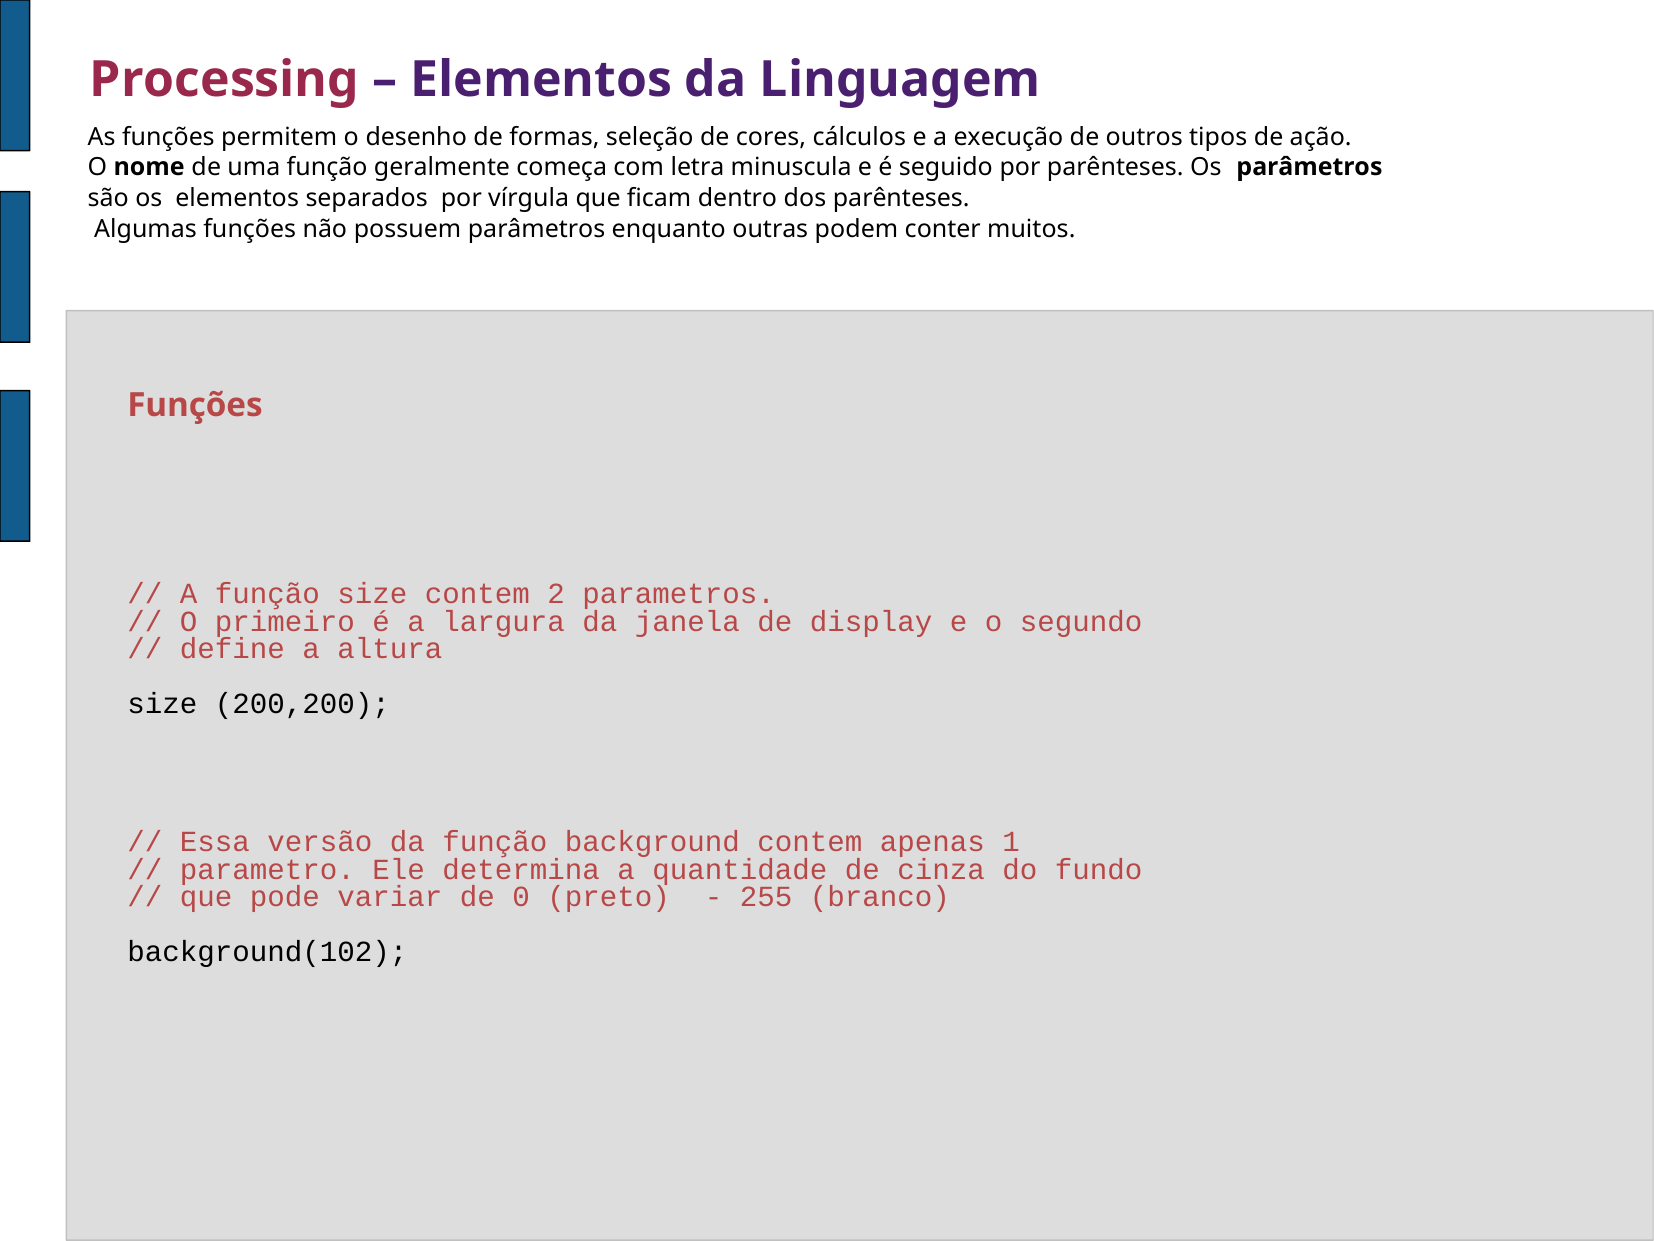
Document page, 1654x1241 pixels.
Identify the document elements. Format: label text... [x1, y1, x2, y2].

text_box As funções permitem o desenho de formas, seleção de cores, cálculos e a execução de outros tipos de ação. O nome de uma função geralmente começa com letra minuscula e é seguido por parênteses. Os parâmetros são os elementos separados por vírgula que ficam dentro dos parênteses. Algumas funções não possuem parâmetros enquanto outras podem conter muitos. [72, 112, 1502, 249]
text_box Processing – Elementos da Linguagem [74, 37, 1388, 112]
text_box Funções // A função size contem 2 parametros. // O primeiro é a largura da janela de display e o segundo // define a altura size (200,200); // Essa versão da função background contem apenas 1 // parametro. Ele determina a quantidade de cinza do fundo // que pode variar de 0 (preto) - 255 (branco) background(102); [112, 374, 1158, 994]
